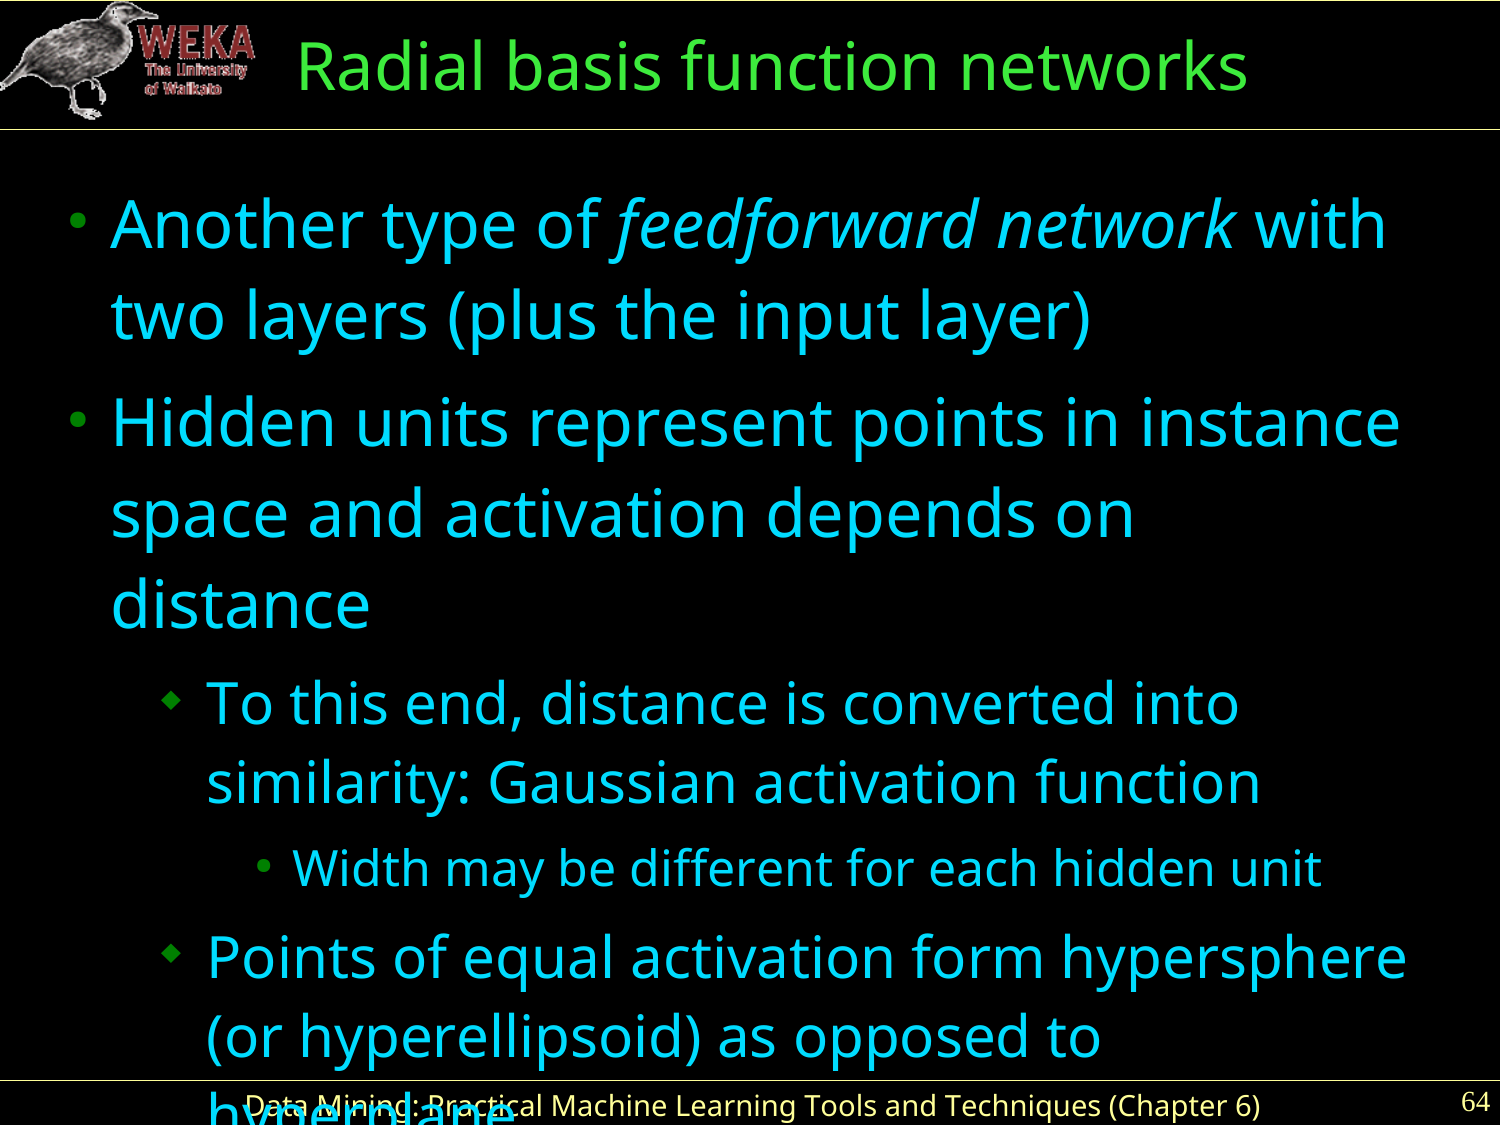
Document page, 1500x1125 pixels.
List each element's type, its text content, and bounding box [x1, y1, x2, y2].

title Radial basis function networks [295, 0, 1486, 159]
picture [0, 1, 266, 129]
list Another type of feedforward network with two layers (plus the input layer) Hidden units represent points in instance space and activation depends on distance To this end, distance is converted into similarity: Gaussian activation function Width may be different for each hidden unit Points of equal activation form hypersphere (or hyperellipsoid) as opposed to hyperplane Output layer same as in MLP [67, 177, 1418, 1093]
